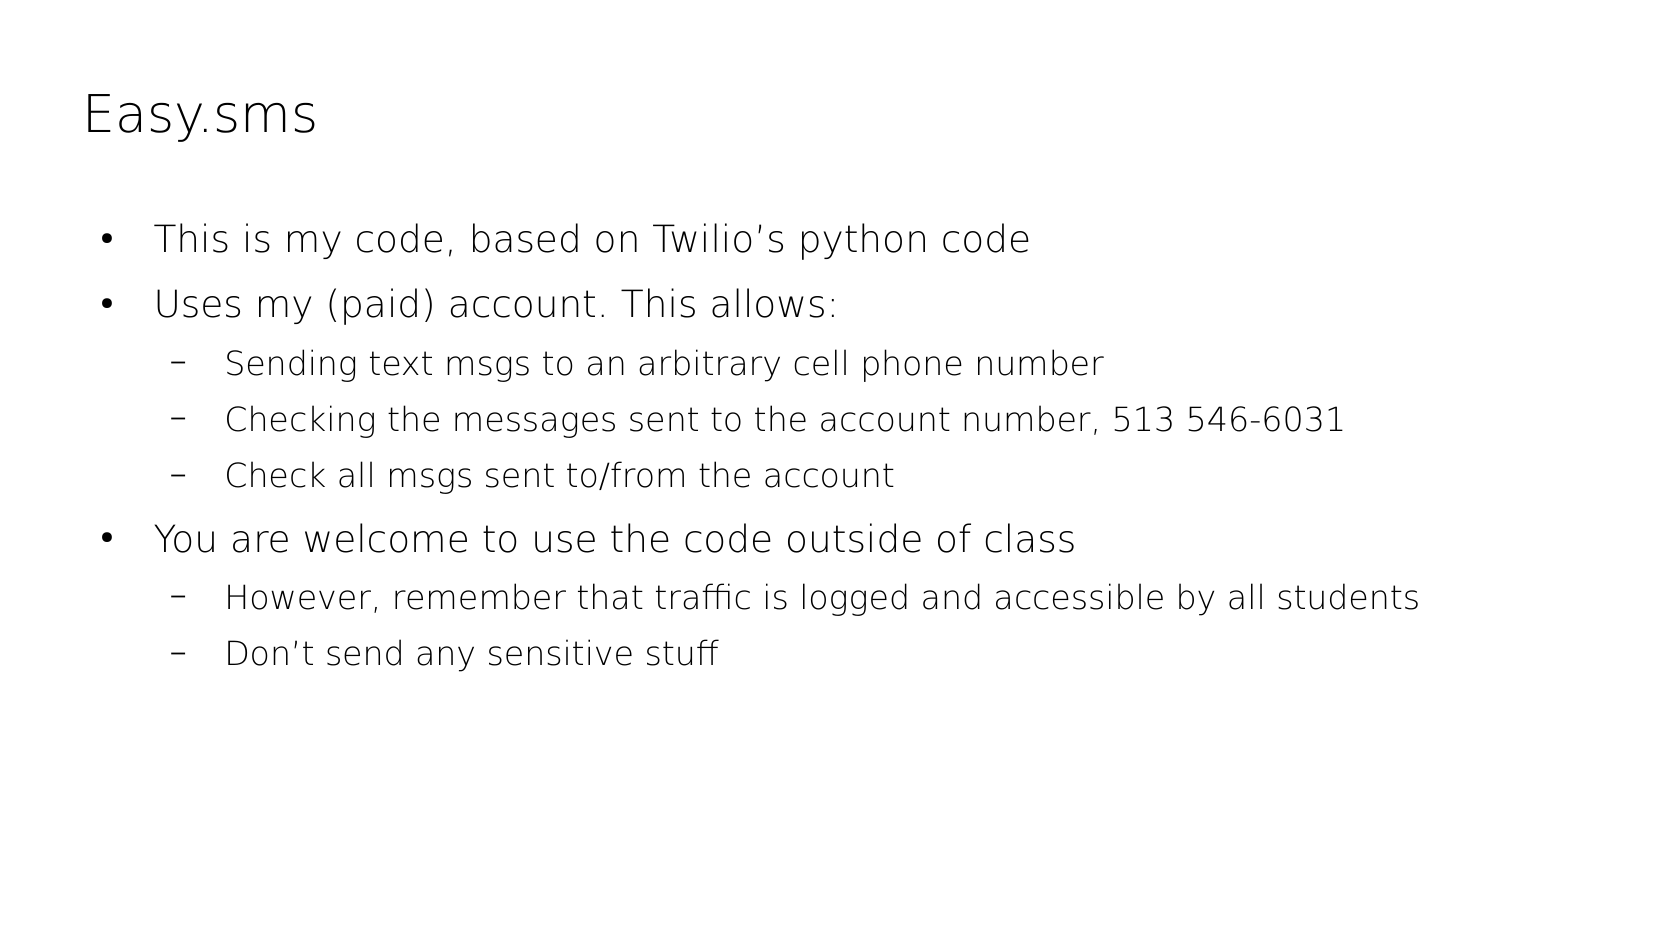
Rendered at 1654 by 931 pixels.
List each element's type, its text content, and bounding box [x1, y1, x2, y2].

list This is my code, based on Twilio’s python code Uses my (paid) account. This allows: Sending text msgs to an arbitrary cell phone number Checking the messages sent to the account number, 513 546-6031 Check all msgs sent to/from the account You are welcome to use the code outside of class However, remember that traffic is logged and accessible by all students Don’t send any sensitive stuff [82, 217, 1571, 758]
title Easy.sms [82, 37, 1571, 193]
